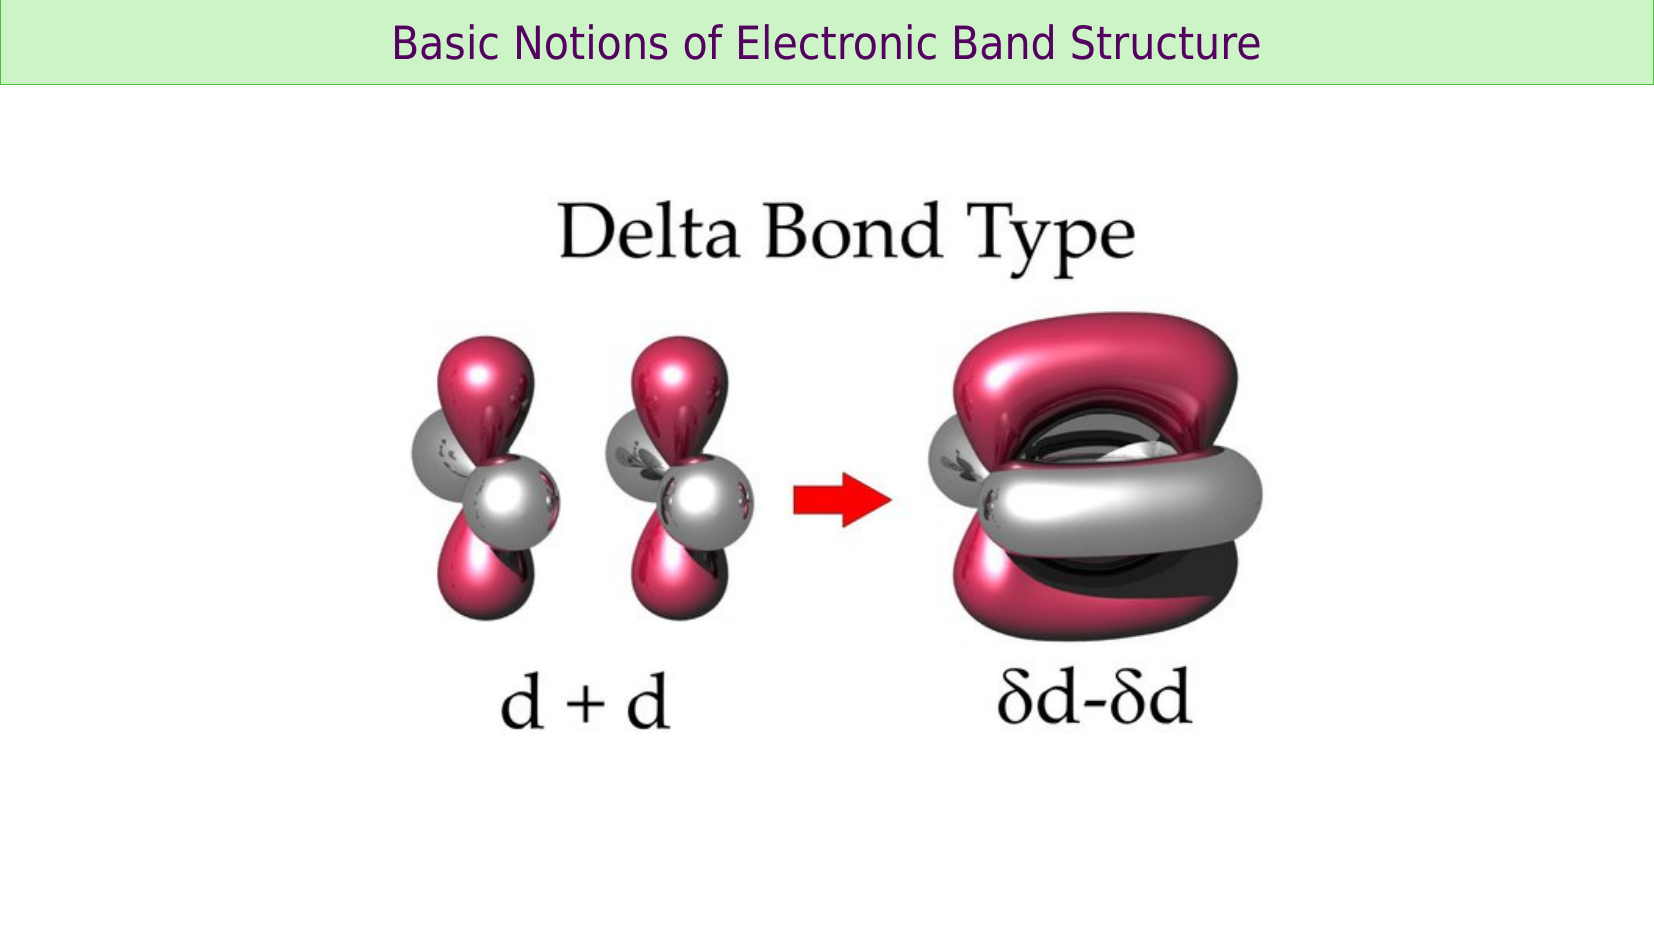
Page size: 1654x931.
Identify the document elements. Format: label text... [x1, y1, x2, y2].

picture [361, 171, 1302, 759]
text_box [0, 0, 1654, 85]
text_box Basic Notions of Electronic Band Structure [376, 9, 1278, 78]
